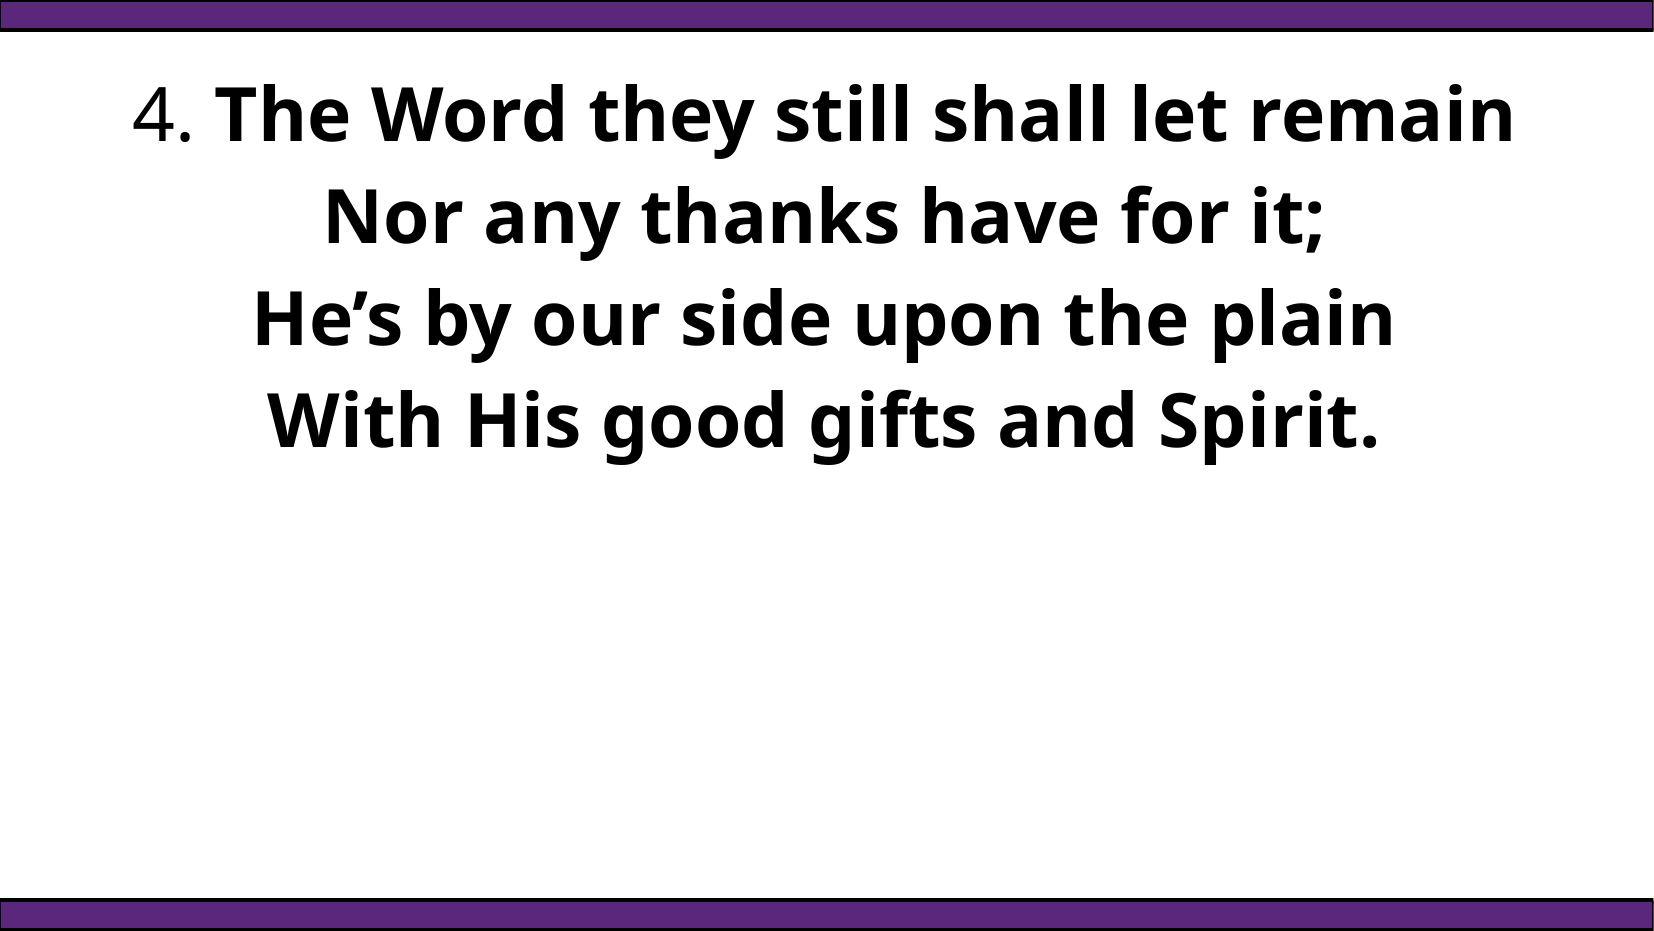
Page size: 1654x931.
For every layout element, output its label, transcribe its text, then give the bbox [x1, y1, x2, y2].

text_box [0, 0, 1654, 31]
text_box 4. The Word they still shall let remain Nor any thanks have for it; He’s by our side upon the plain With His good gifts and Spirit. [60, 53, 1591, 496]
picture [0, 31, 1654, 900]
text_box [0, 900, 1654, 931]
